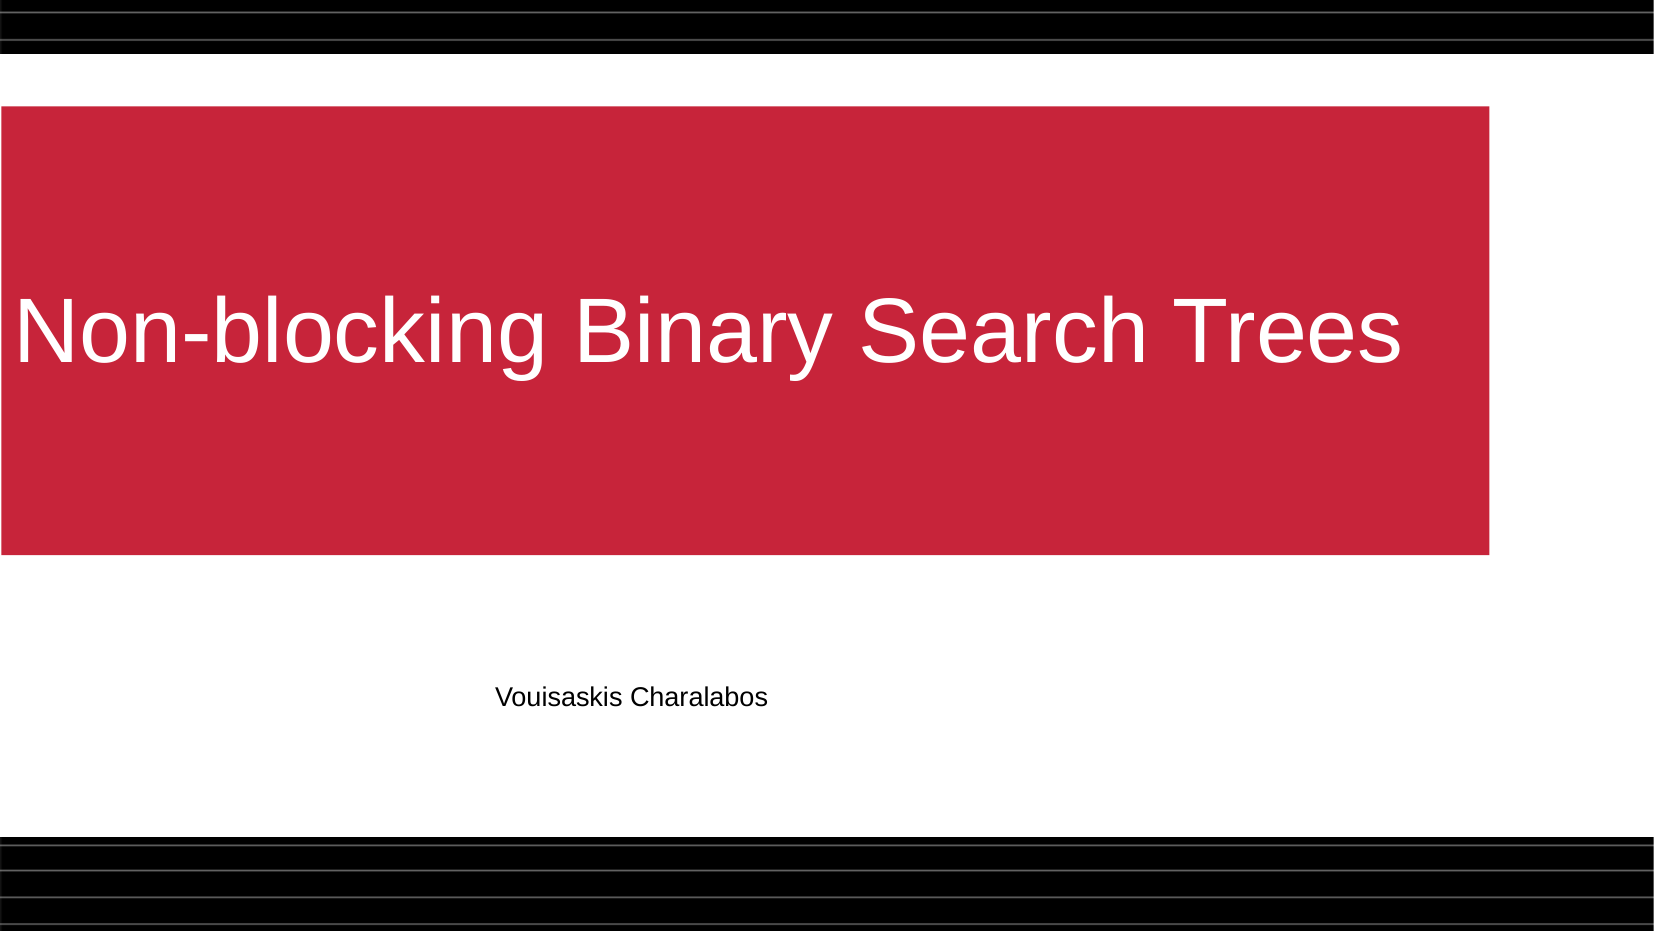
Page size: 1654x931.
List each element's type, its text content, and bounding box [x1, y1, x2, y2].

subtitle Vouisaskis Charalabos [495, 590, 1358, 804]
picture [0, 0, 1654, 54]
picture [0, 837, 1654, 931]
title Non-blocking Binary Search Trees [1, 106, 1490, 556]
